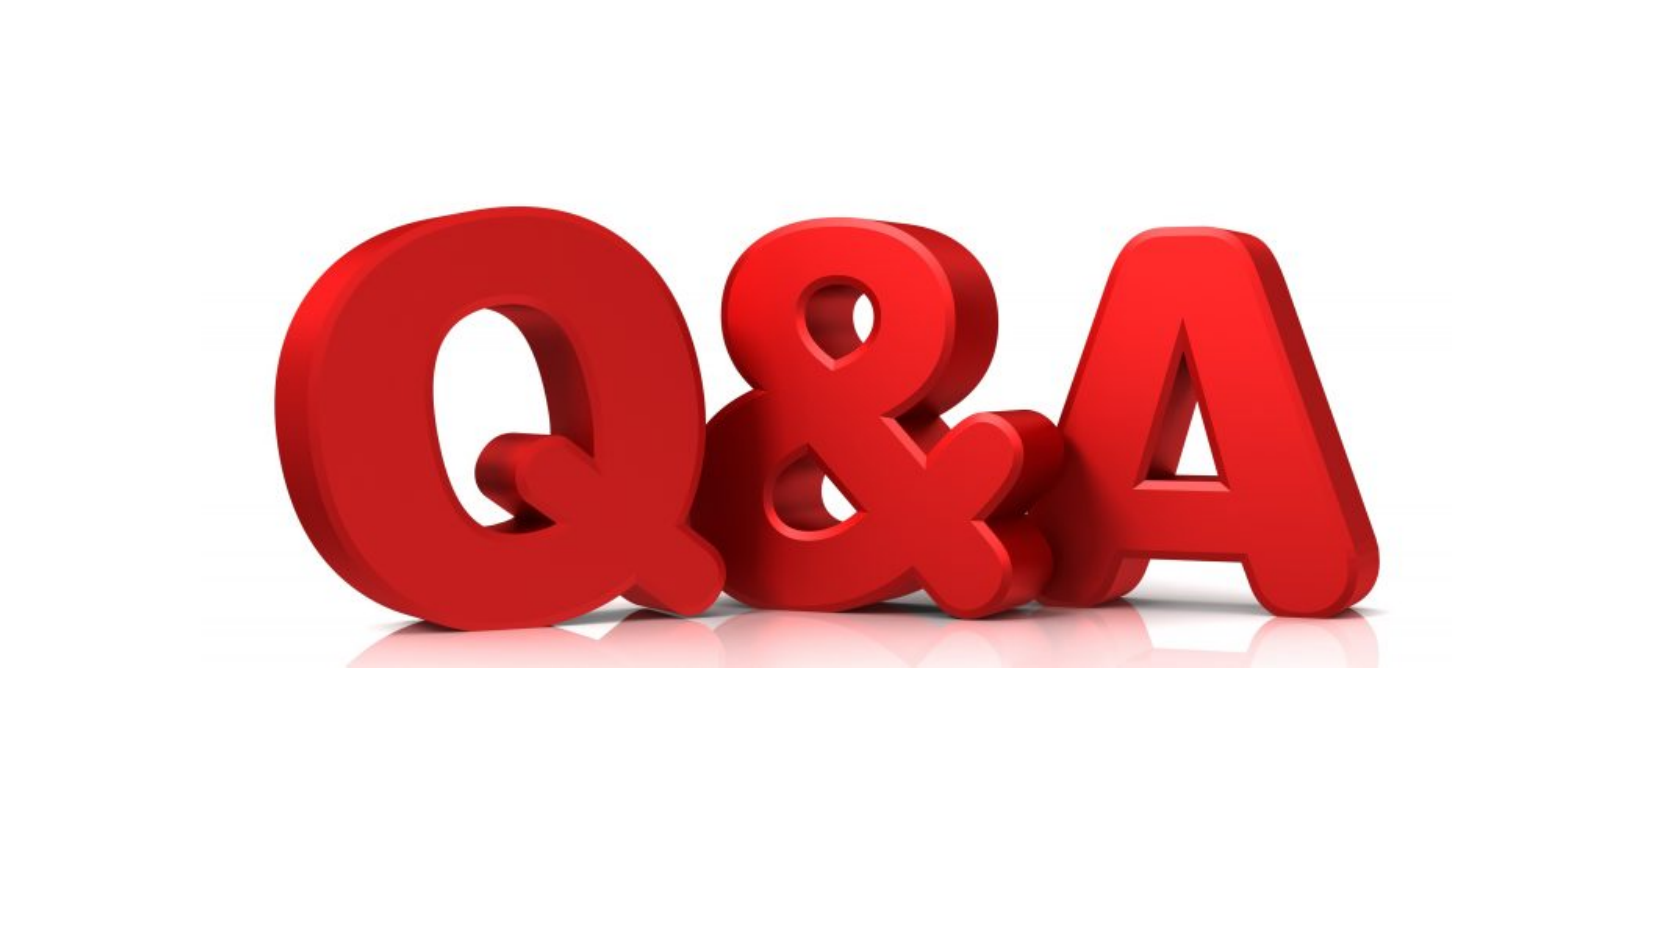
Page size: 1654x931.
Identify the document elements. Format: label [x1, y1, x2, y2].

picture [201, 177, 1452, 668]
